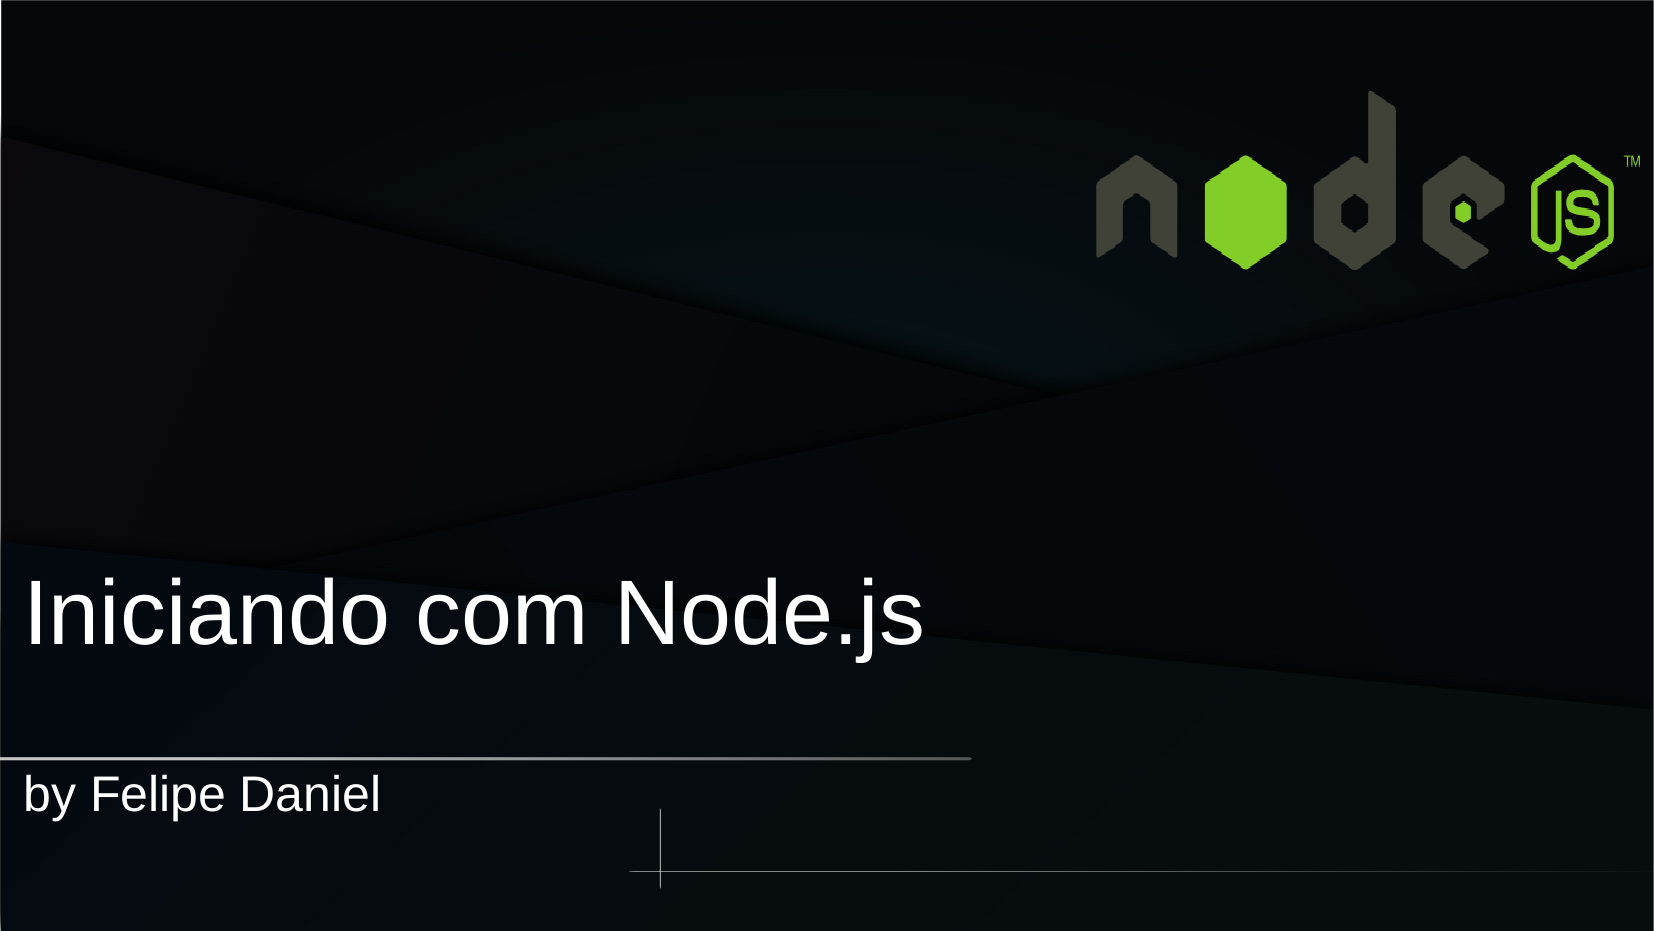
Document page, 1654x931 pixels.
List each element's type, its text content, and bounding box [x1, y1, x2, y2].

picture [0, 0, 1654, 931]
title Iniciando com Node.js by Felipe Daniel [23, 561, 1501, 823]
